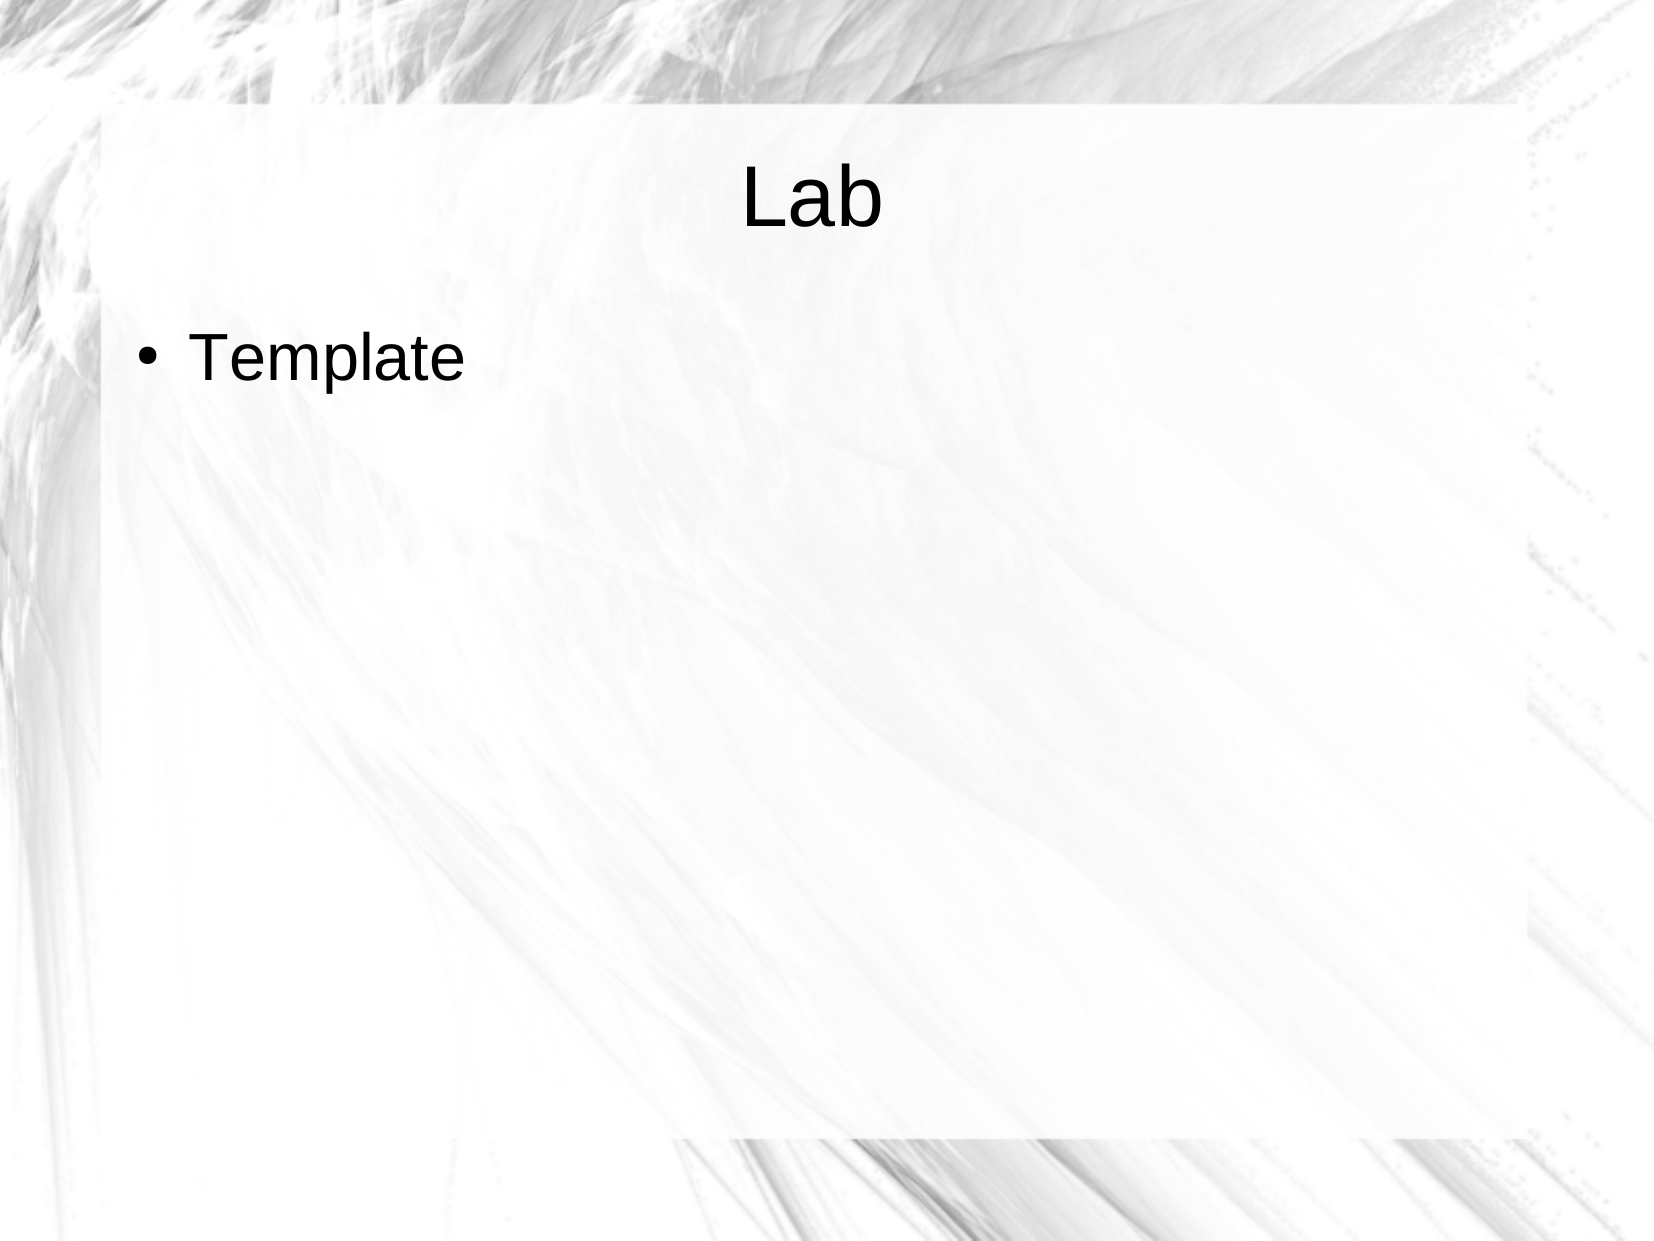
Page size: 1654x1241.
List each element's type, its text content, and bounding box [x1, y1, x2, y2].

picture [0, 0, 1654, 1241]
title Lab [118, 112, 1506, 281]
list Template [118, 319, 1571, 945]
